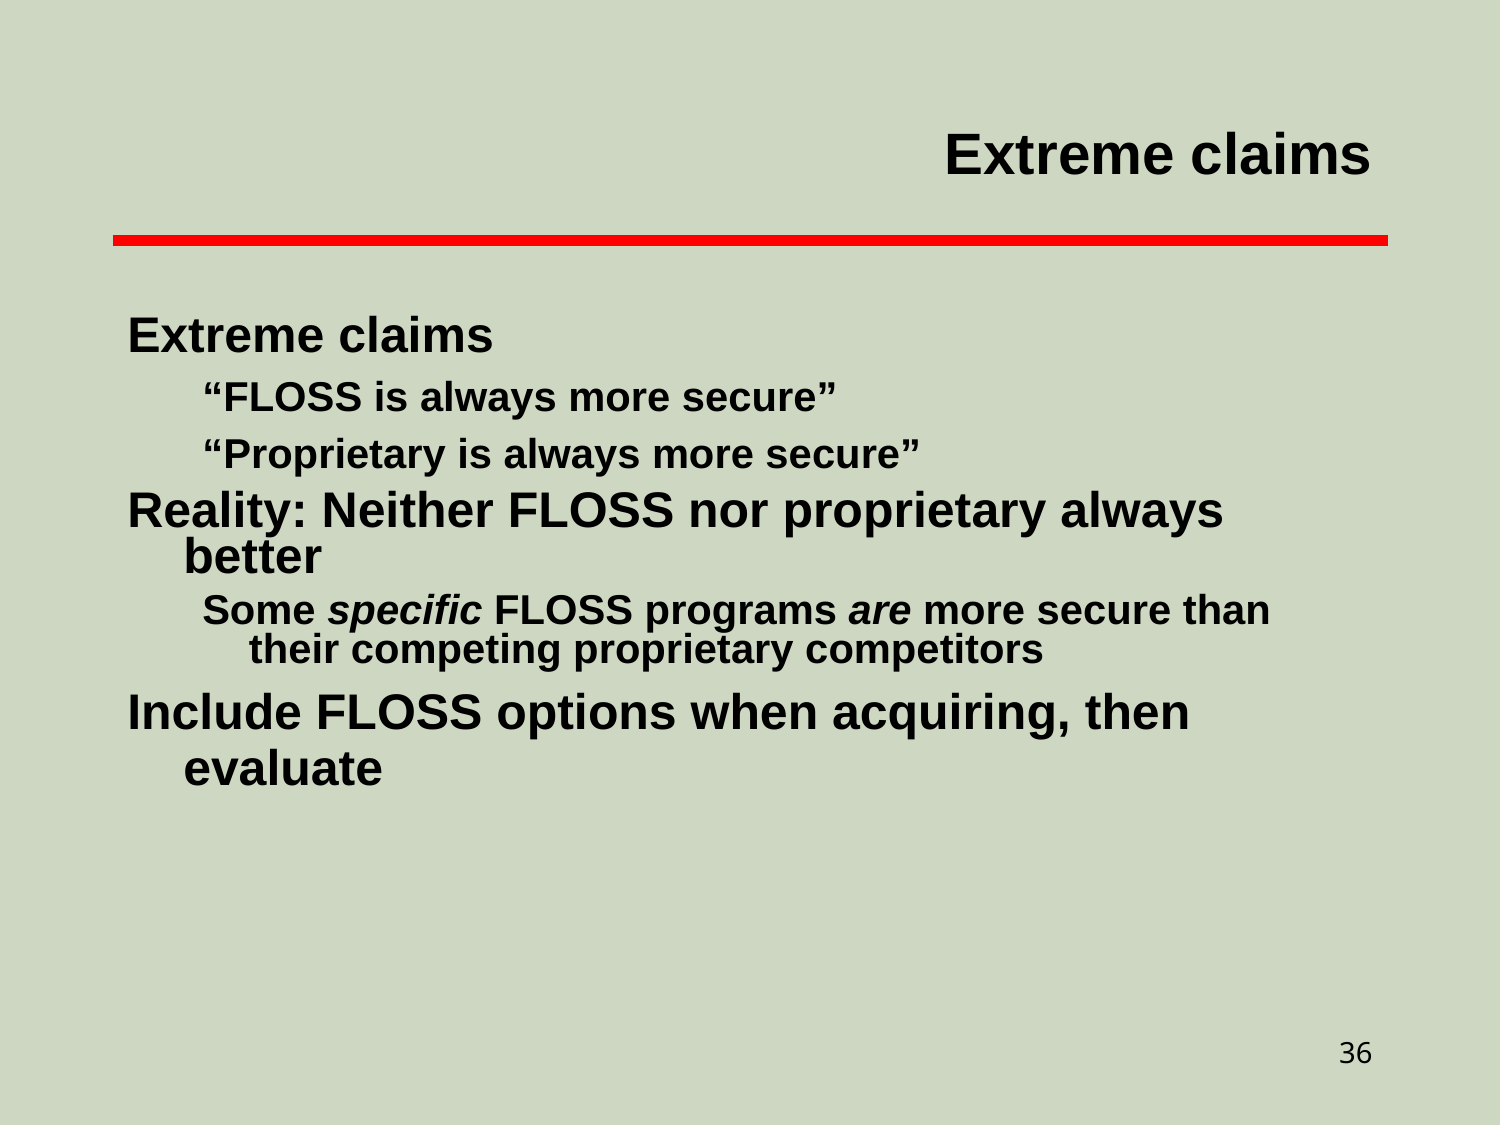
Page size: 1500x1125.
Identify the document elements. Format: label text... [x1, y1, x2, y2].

title Extreme claims [337, 85, 1388, 224]
list Extreme claims “FLOSS is always more secure” “Proprietary is always more secure” Reality: Neither FLOSS nor proprietary always better Some specific FLOSS programs are more secure than their competing proprietary competitors Include FLOSS options when acquiring, then evaluate [112, 299, 1388, 906]
